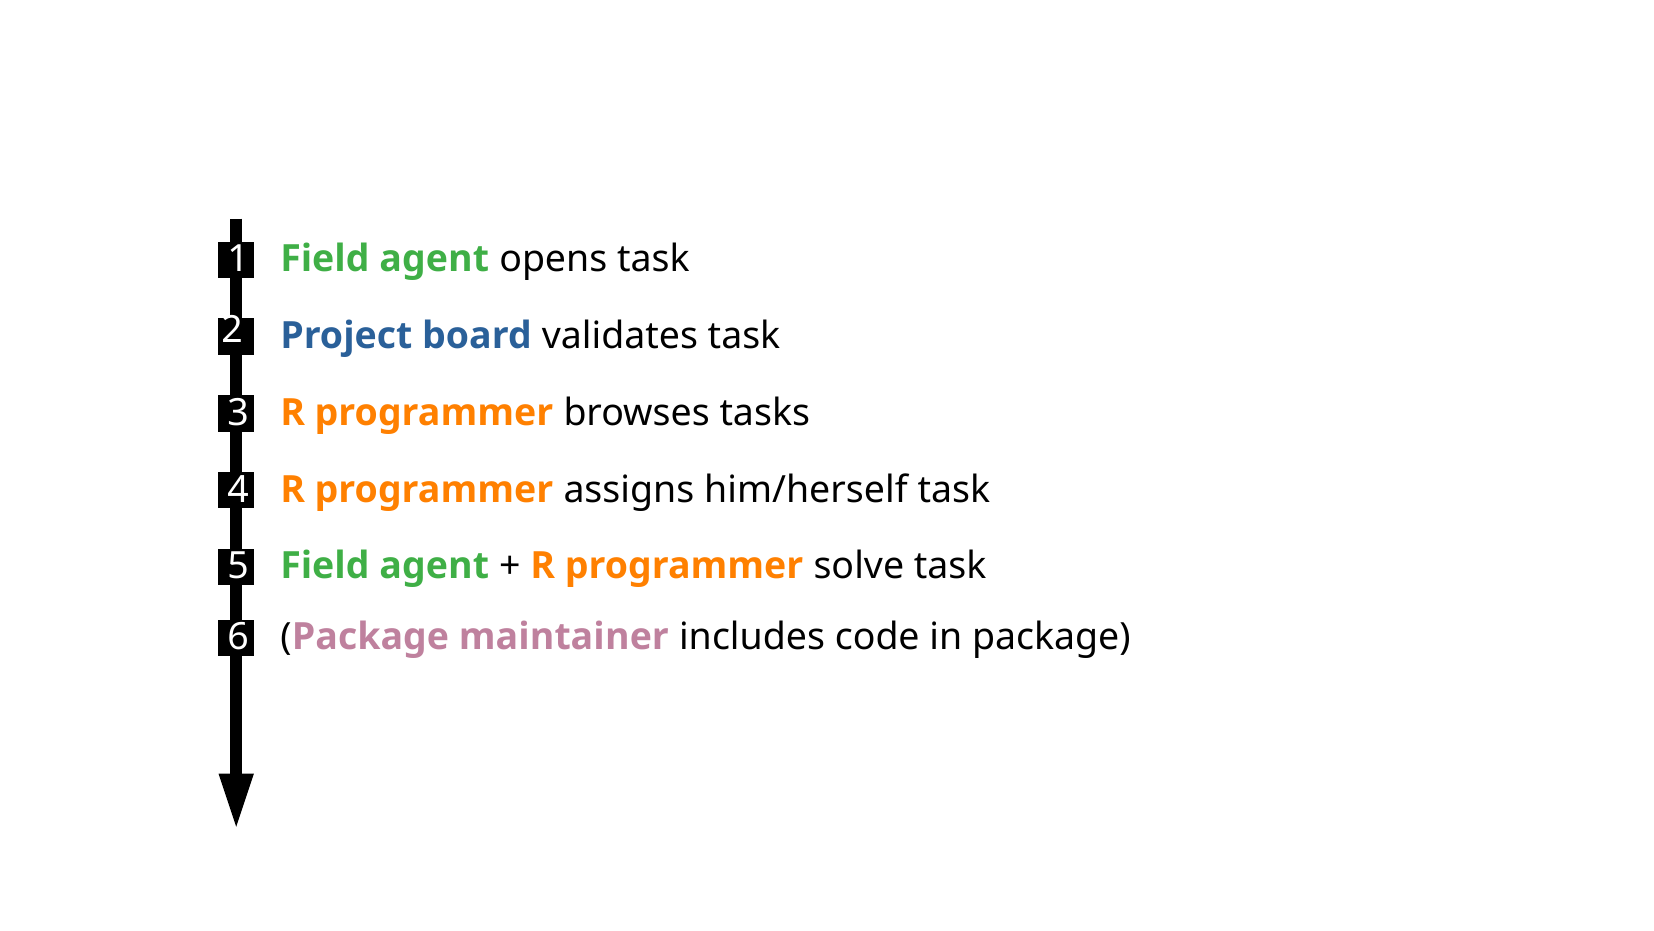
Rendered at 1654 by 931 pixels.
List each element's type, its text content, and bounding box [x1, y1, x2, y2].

text_box 4 [212, 454, 249, 530]
text_box [249, 395, 254, 432]
text_box [249, 549, 254, 585]
text_box R programmer browses tasks [265, 377, 1524, 454]
text_box Field agent opens task [265, 224, 1040, 301]
text_box [249, 620, 254, 656]
text_box Field agent + R programmer solve task [265, 531, 1524, 602]
text_box 5 [212, 531, 249, 602]
text_box [249, 242, 254, 278]
text_box 6 [212, 602, 249, 678]
text_box R programmer assigns him/herself task [265, 454, 1524, 531]
text_box [243, 318, 254, 355]
text_box [249, 472, 254, 508]
text_box 1 [212, 224, 249, 300]
text_box Project board validates task [265, 301, 1040, 377]
text_box 3 [212, 377, 249, 454]
text_box (Package maintainer includes code in package) [265, 602, 1524, 680]
text_box 2 [206, 295, 243, 371]
